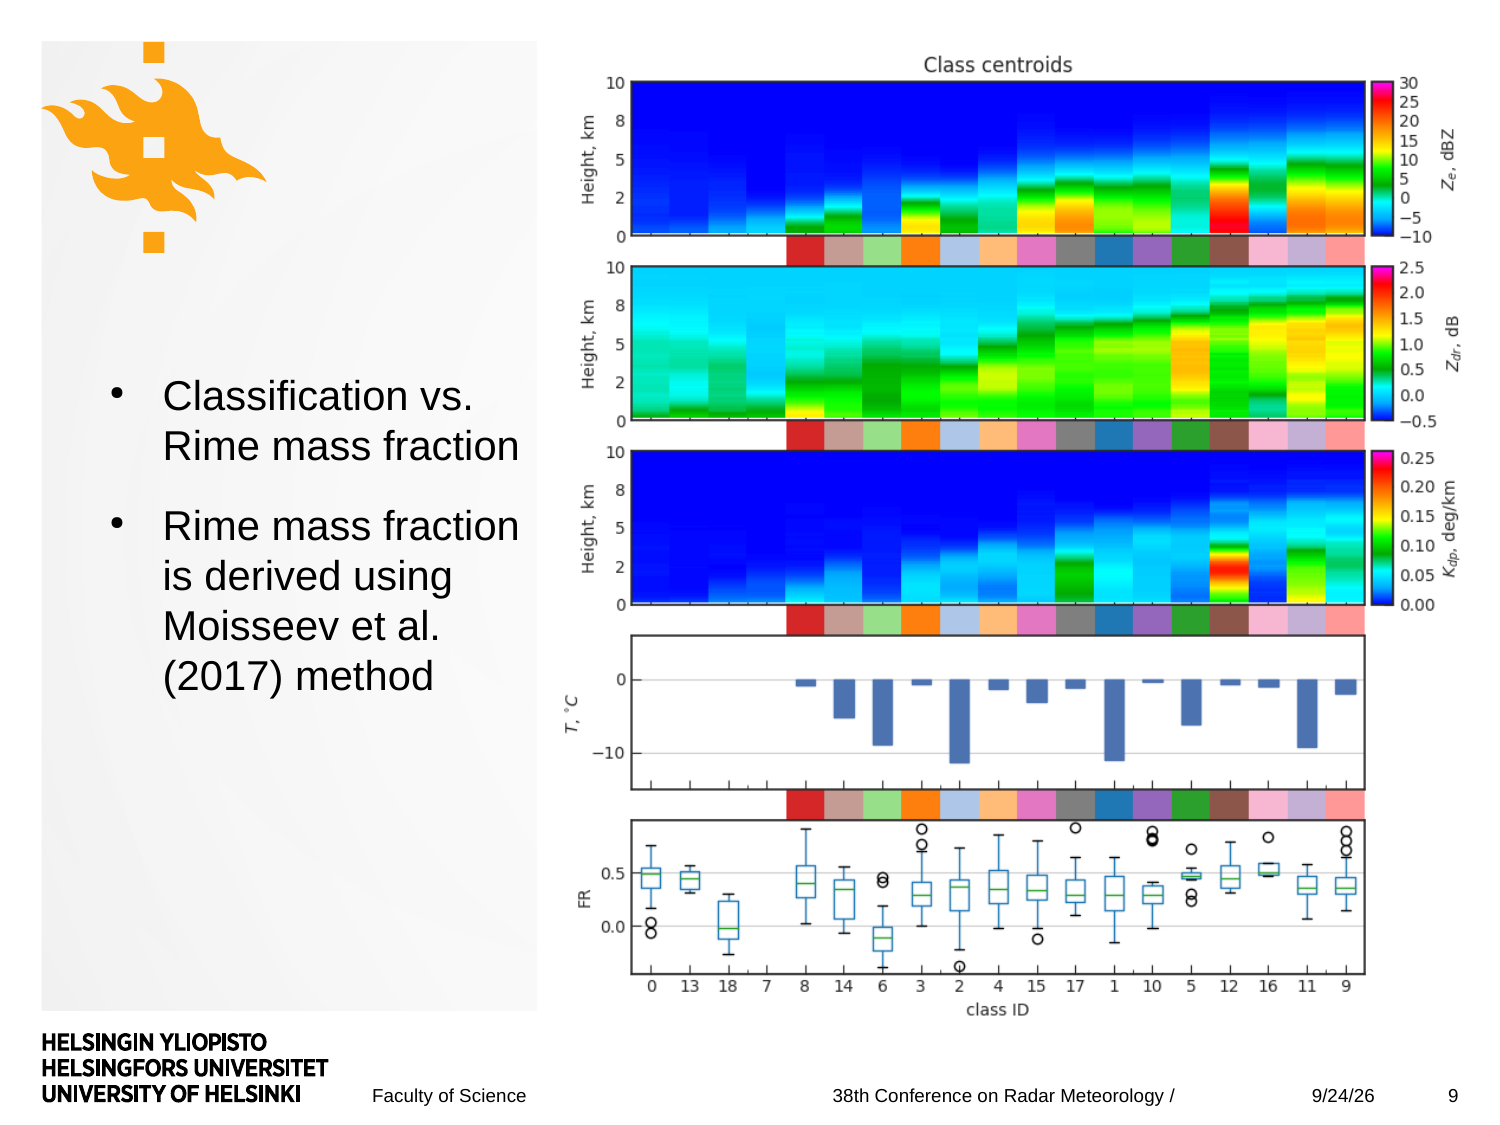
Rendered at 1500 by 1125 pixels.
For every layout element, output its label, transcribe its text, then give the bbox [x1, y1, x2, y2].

picture [41, 38, 1483, 1044]
list Classification vs. Rime mass fraction Rime mass fraction is derived using Moisseev et al. (2017) method [76, 361, 538, 1000]
picture [144, 137, 164, 158]
